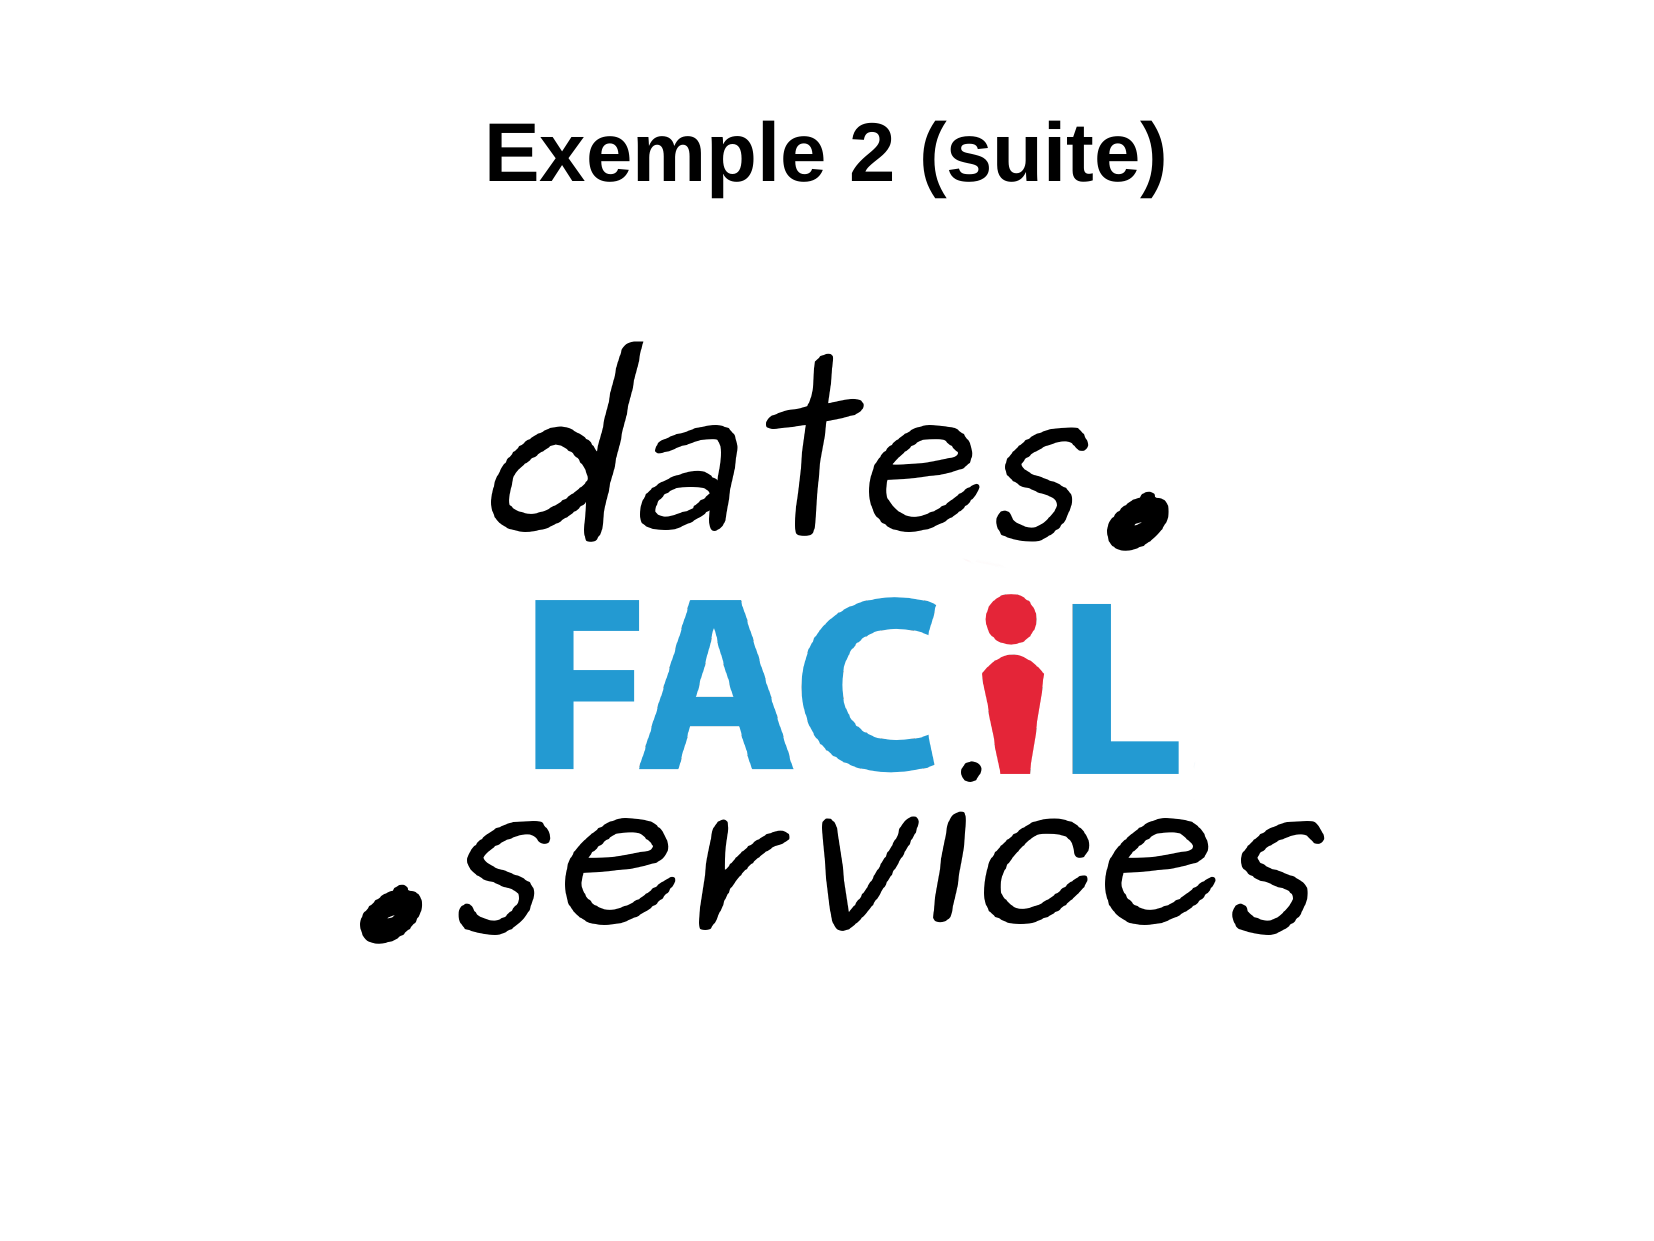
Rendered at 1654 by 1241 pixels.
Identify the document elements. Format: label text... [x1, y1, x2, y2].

title Exemple 2 (suite) [82, 49, 1571, 257]
picture [188, 290, 1560, 1061]
